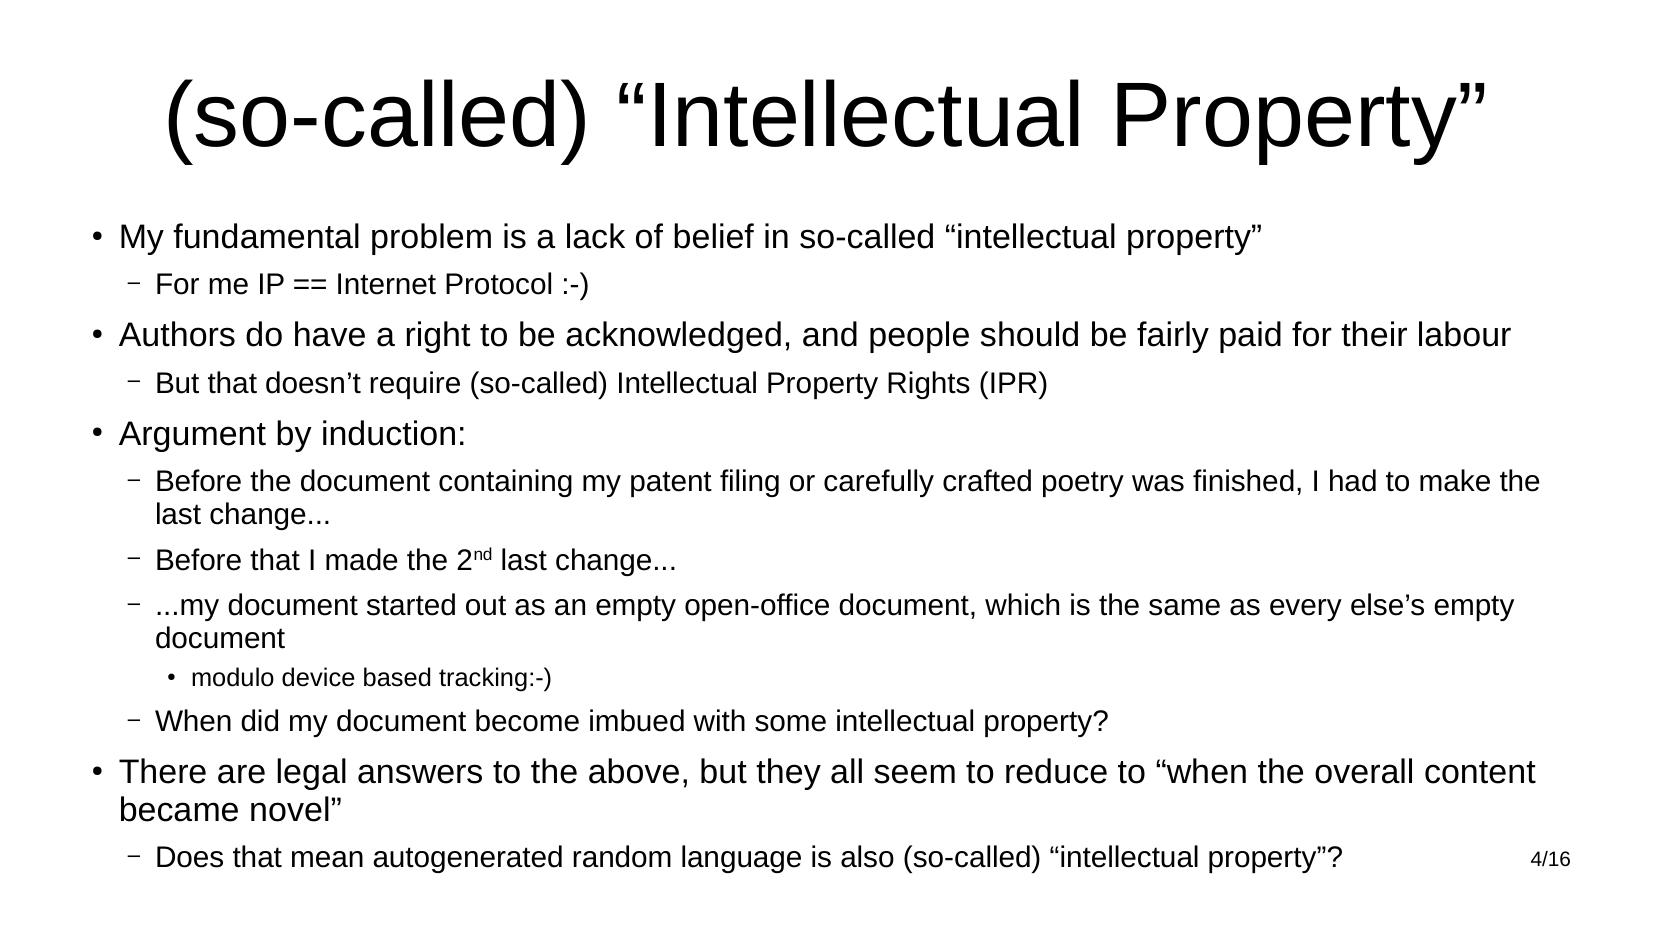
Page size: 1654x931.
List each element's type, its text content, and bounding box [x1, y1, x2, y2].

title (so-called) “Intellectual Property” [82, 37, 1571, 193]
list My fundamental problem is a lack of belief in so-called “intellectual property” For me IP == Internet Protocol :-) Authors do have a right to be acknowledged, and people should be fairly paid for their labour But that doesn’t require (so-called) Intellectual Property Rights (IPR) Argument by induction: Before the document containing my patent filing or carefully crafted poetry was finished, I had to make the last change... Before that I made the 2nd last change... ...my document started out as an empty open-office document, which is the same as every else’s empty document modulo device based tracking:-) When did my document become imbued with some intellectual property? There are legal answers to the above, but they all seem to reduce to “when the overall content became novel” Does that mean autogenerated random language is also (so-called) “intellectual property”? [82, 217, 1571, 875]
